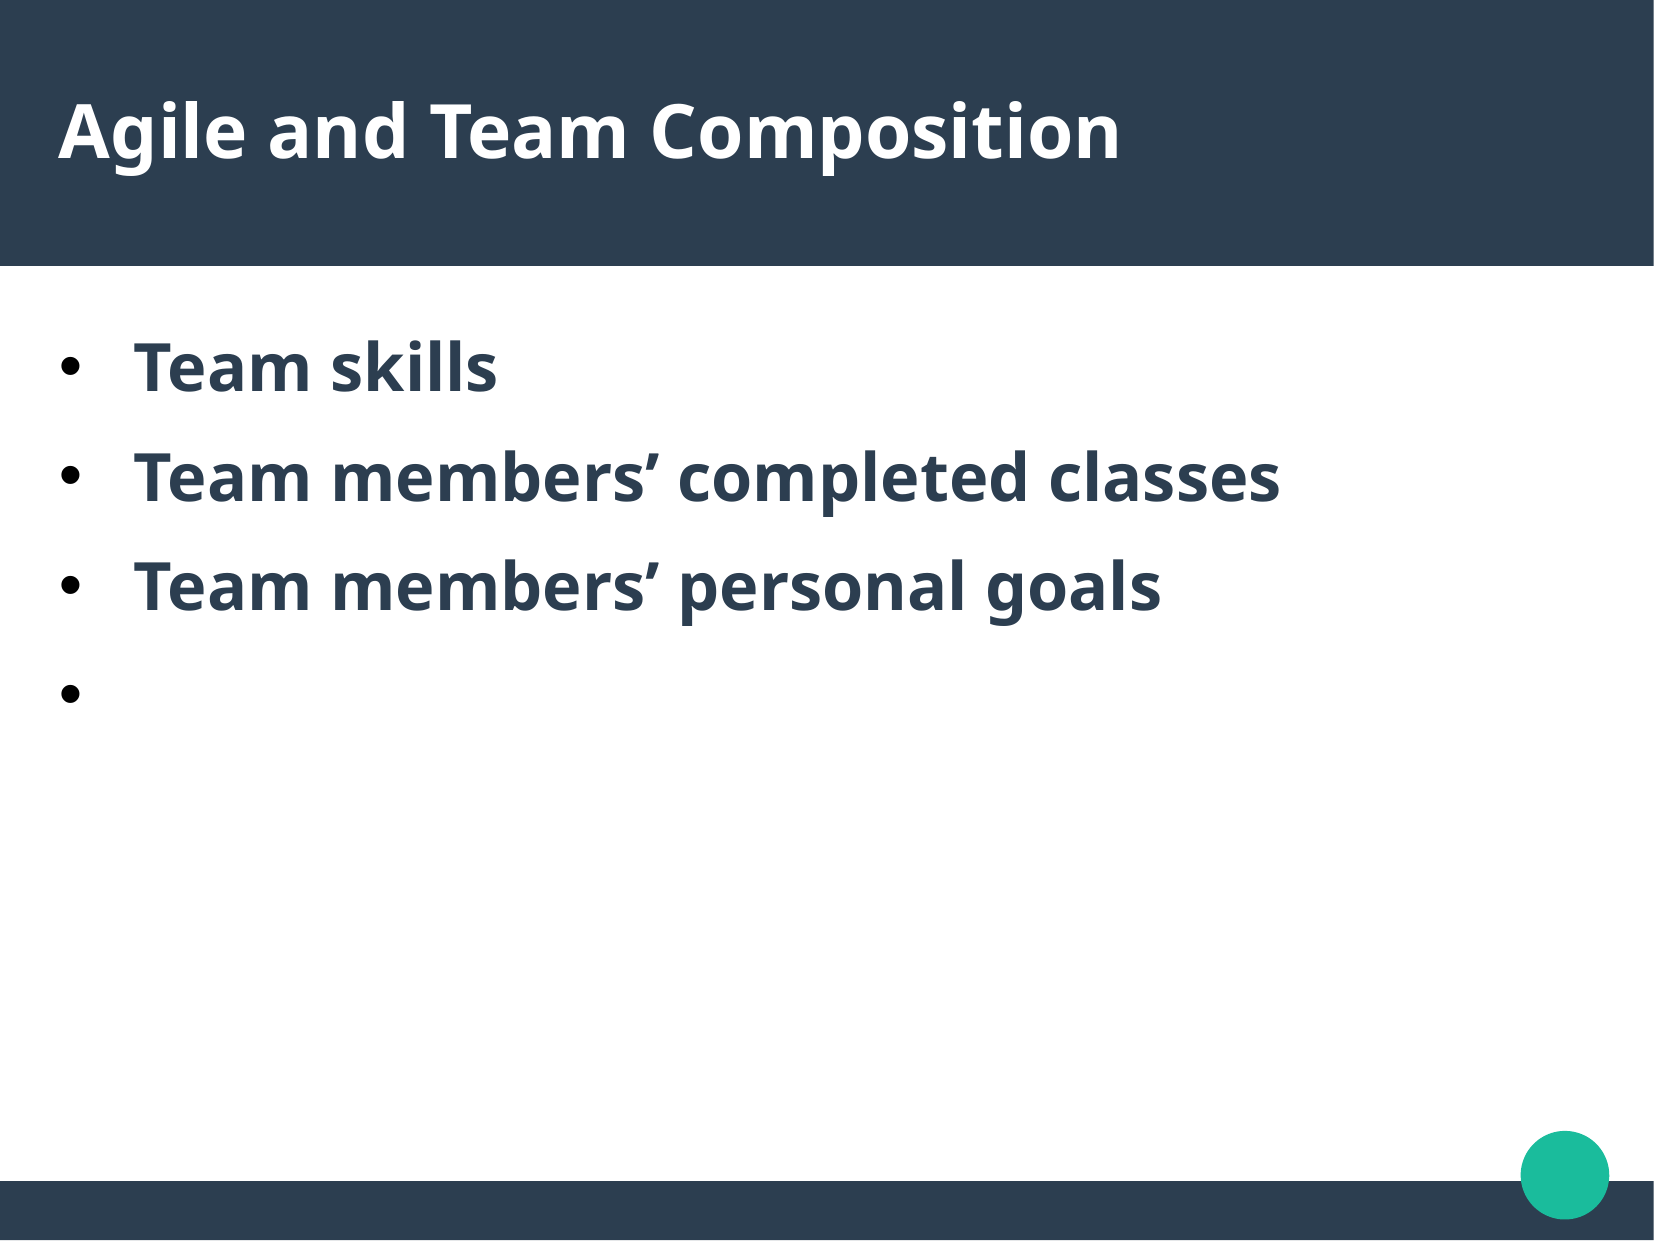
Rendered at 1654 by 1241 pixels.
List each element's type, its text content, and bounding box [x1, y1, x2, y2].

title Agile and Team Composition [59, 49, 1595, 207]
list Team skills Team members’ completed classes Team members’ personal goals [59, 324, 1595, 1152]
